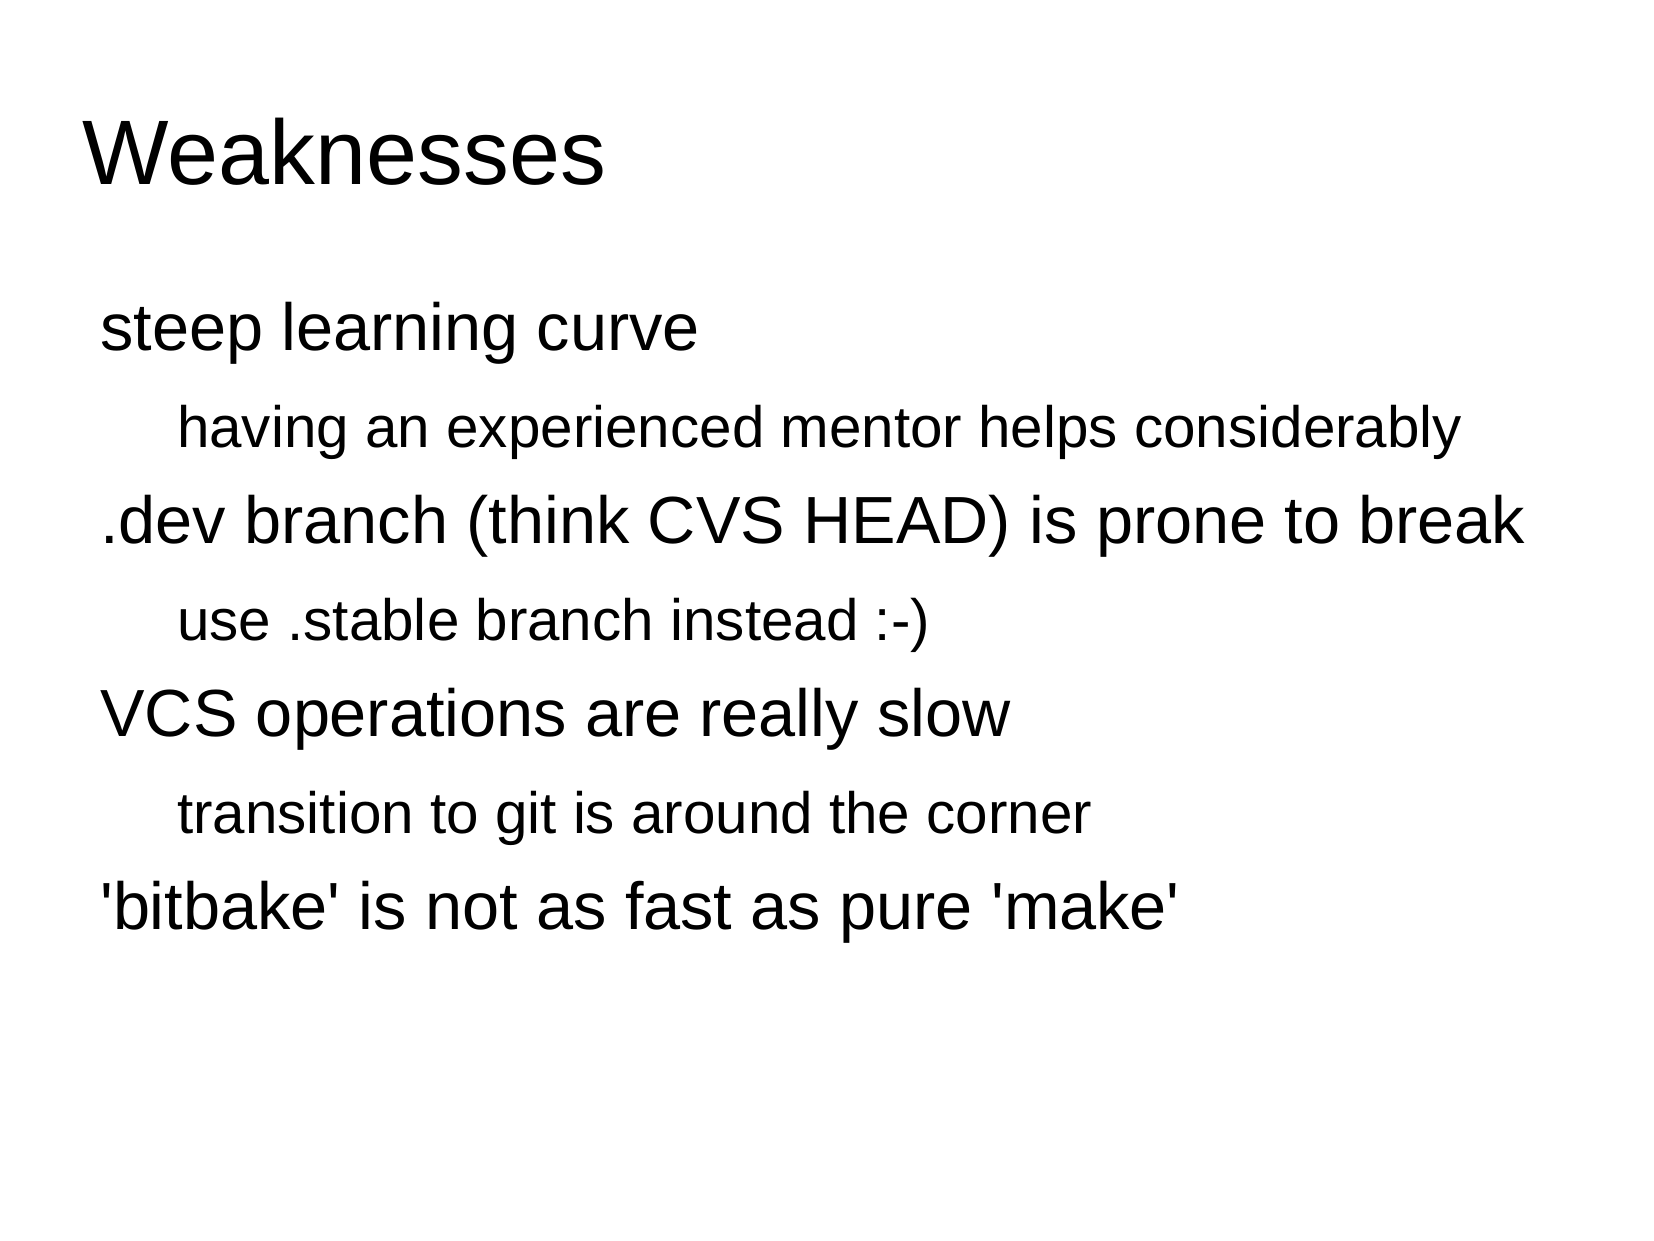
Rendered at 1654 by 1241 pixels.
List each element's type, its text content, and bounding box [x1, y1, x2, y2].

list steep learning curve having an experienced mentor helps considerably .dev branch (think CVS HEAD) is prone to break use .stable branch instead :-) VCS operations are really slow transition to git is around the corner 'bitbake' is not as fast as pure 'make' [82, 290, 1571, 1094]
title Weaknesses [82, 56, 1571, 250]
